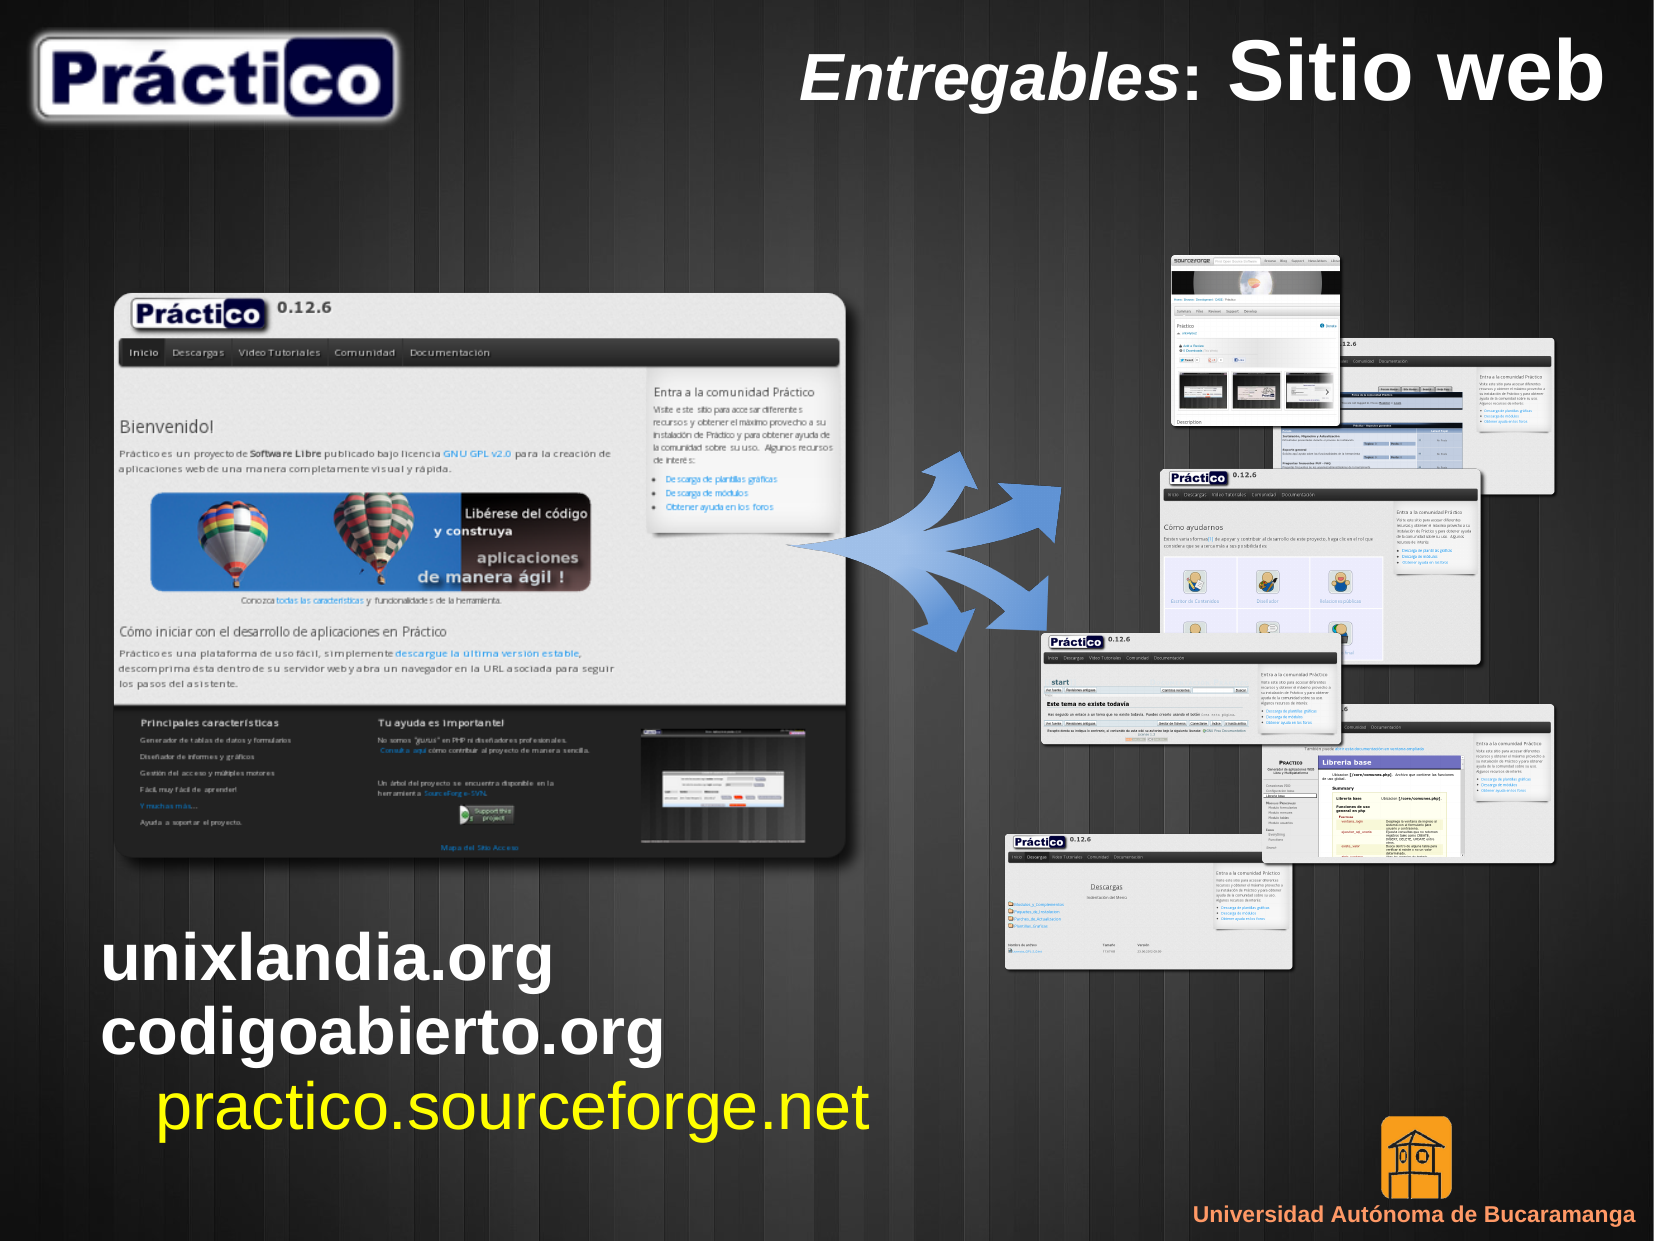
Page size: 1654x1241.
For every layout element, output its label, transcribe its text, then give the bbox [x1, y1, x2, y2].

text_box unixlandia.org codigoabierto.org practico.sourceforge.net [100, 911, 916, 1152]
text_box Universidad Autónoma de Bucaramanga [1192, 1173, 1654, 1241]
title Entregables: Sitio web [466, 17, 1607, 125]
picture [0, 0, 1654, 1241]
